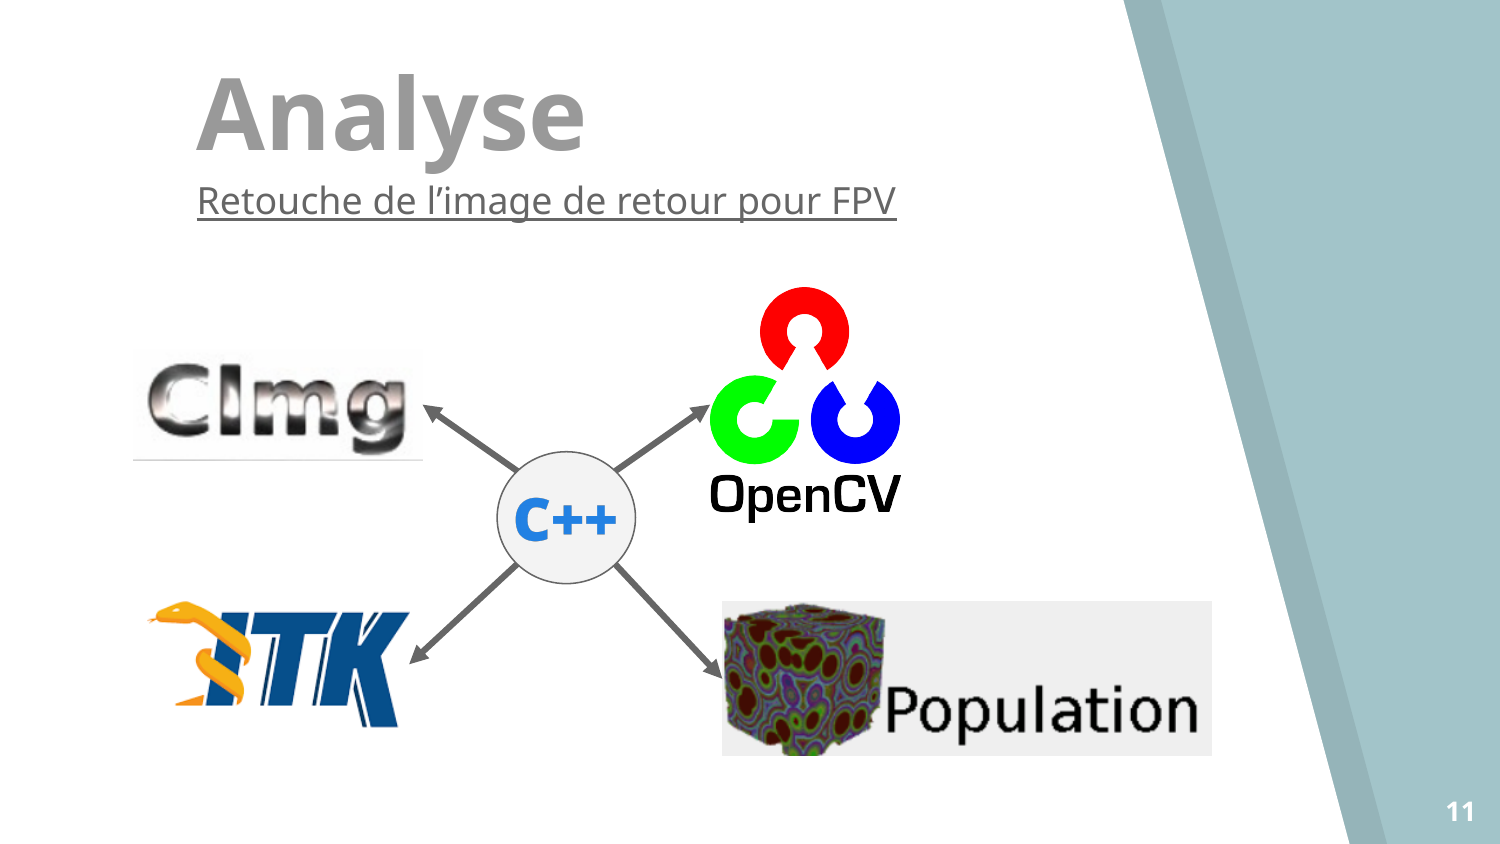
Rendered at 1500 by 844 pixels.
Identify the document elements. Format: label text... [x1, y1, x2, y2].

text_box Retouche de l’image de retour pour FPV [181, 162, 951, 245]
picture [709, 287, 901, 523]
text_box [520, 451, 613, 469]
picture [133, 349, 423, 461]
picture [497, 469, 636, 566]
title Analyse [181, 27, 676, 162]
picture [722, 601, 1212, 756]
text_box [520, 566, 613, 584]
picture [147, 532, 410, 796]
